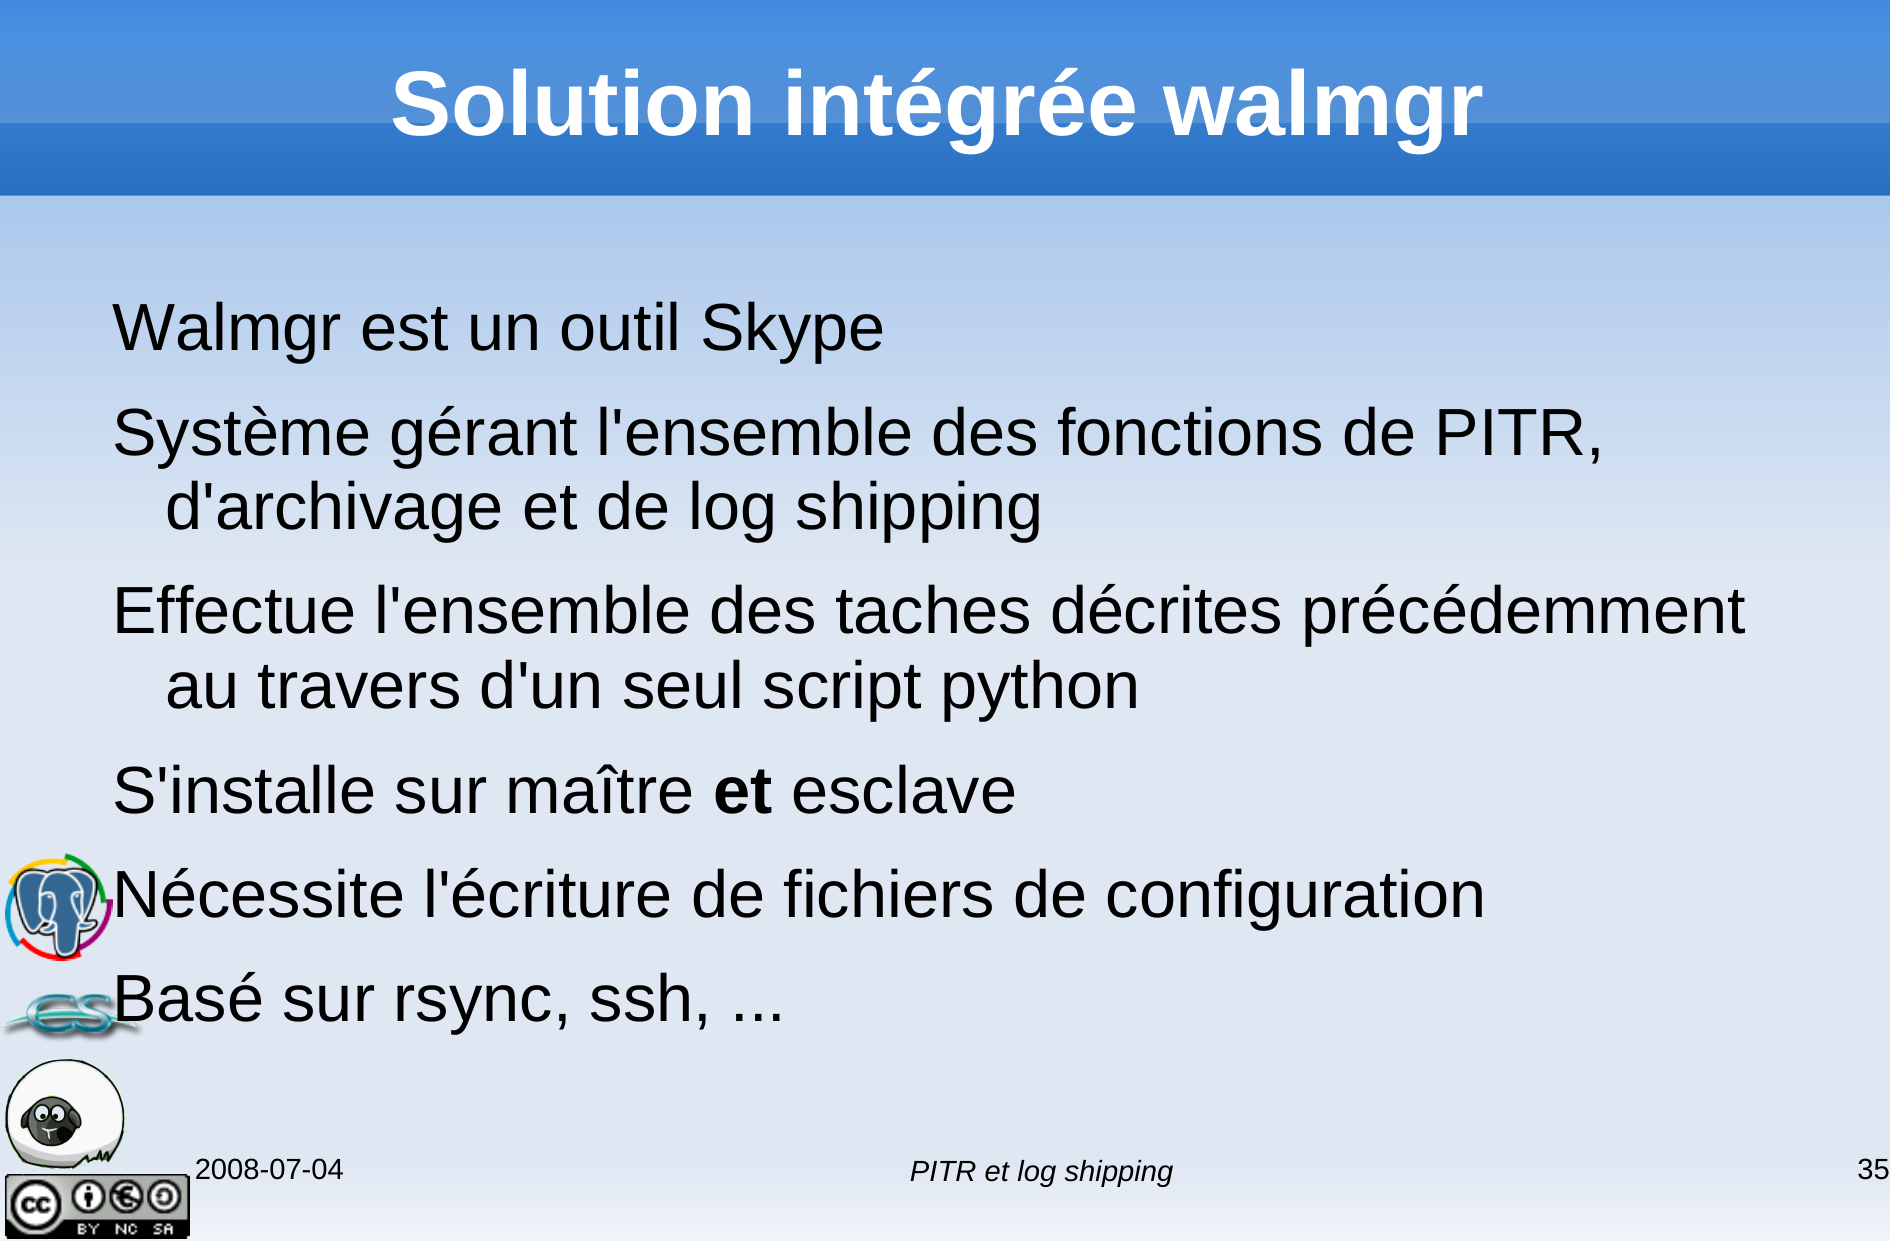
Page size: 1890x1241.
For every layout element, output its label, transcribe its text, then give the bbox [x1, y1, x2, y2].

list Walmgr est un outil Skype Système gérant l'ensemble des fonctions de PITR, d'archivage et de log shipping Effectue l'ensemble des taches décrites précédemment au travers d'un seul script python S'installe sur maître et esclave Nécessite l'écriture de fichiers de configuration Basé sur rsync, ssh, ... [94, 290, 1796, 1109]
picture [0, 0, 1890, 1241]
title Solution intégrée walmgr [87, 0, 1789, 208]
